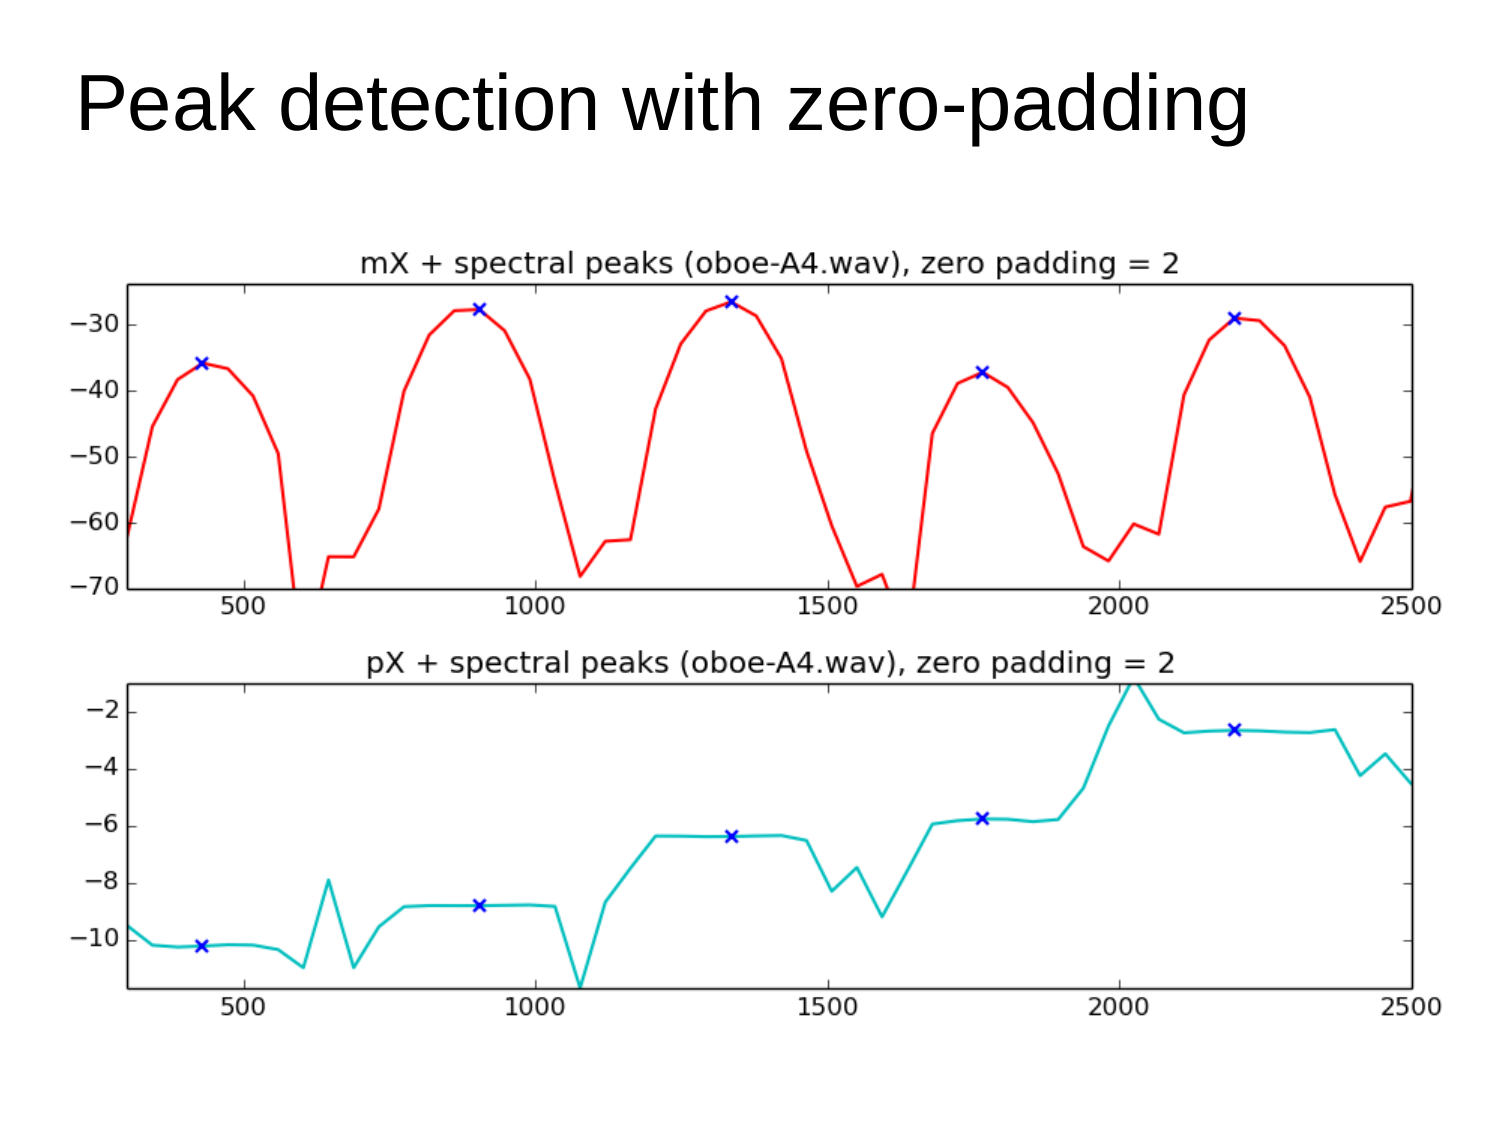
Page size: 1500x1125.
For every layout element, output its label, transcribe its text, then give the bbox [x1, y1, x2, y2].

picture [43, 224, 1469, 1050]
title Peak detection with zero-padding [75, 9, 1425, 198]
